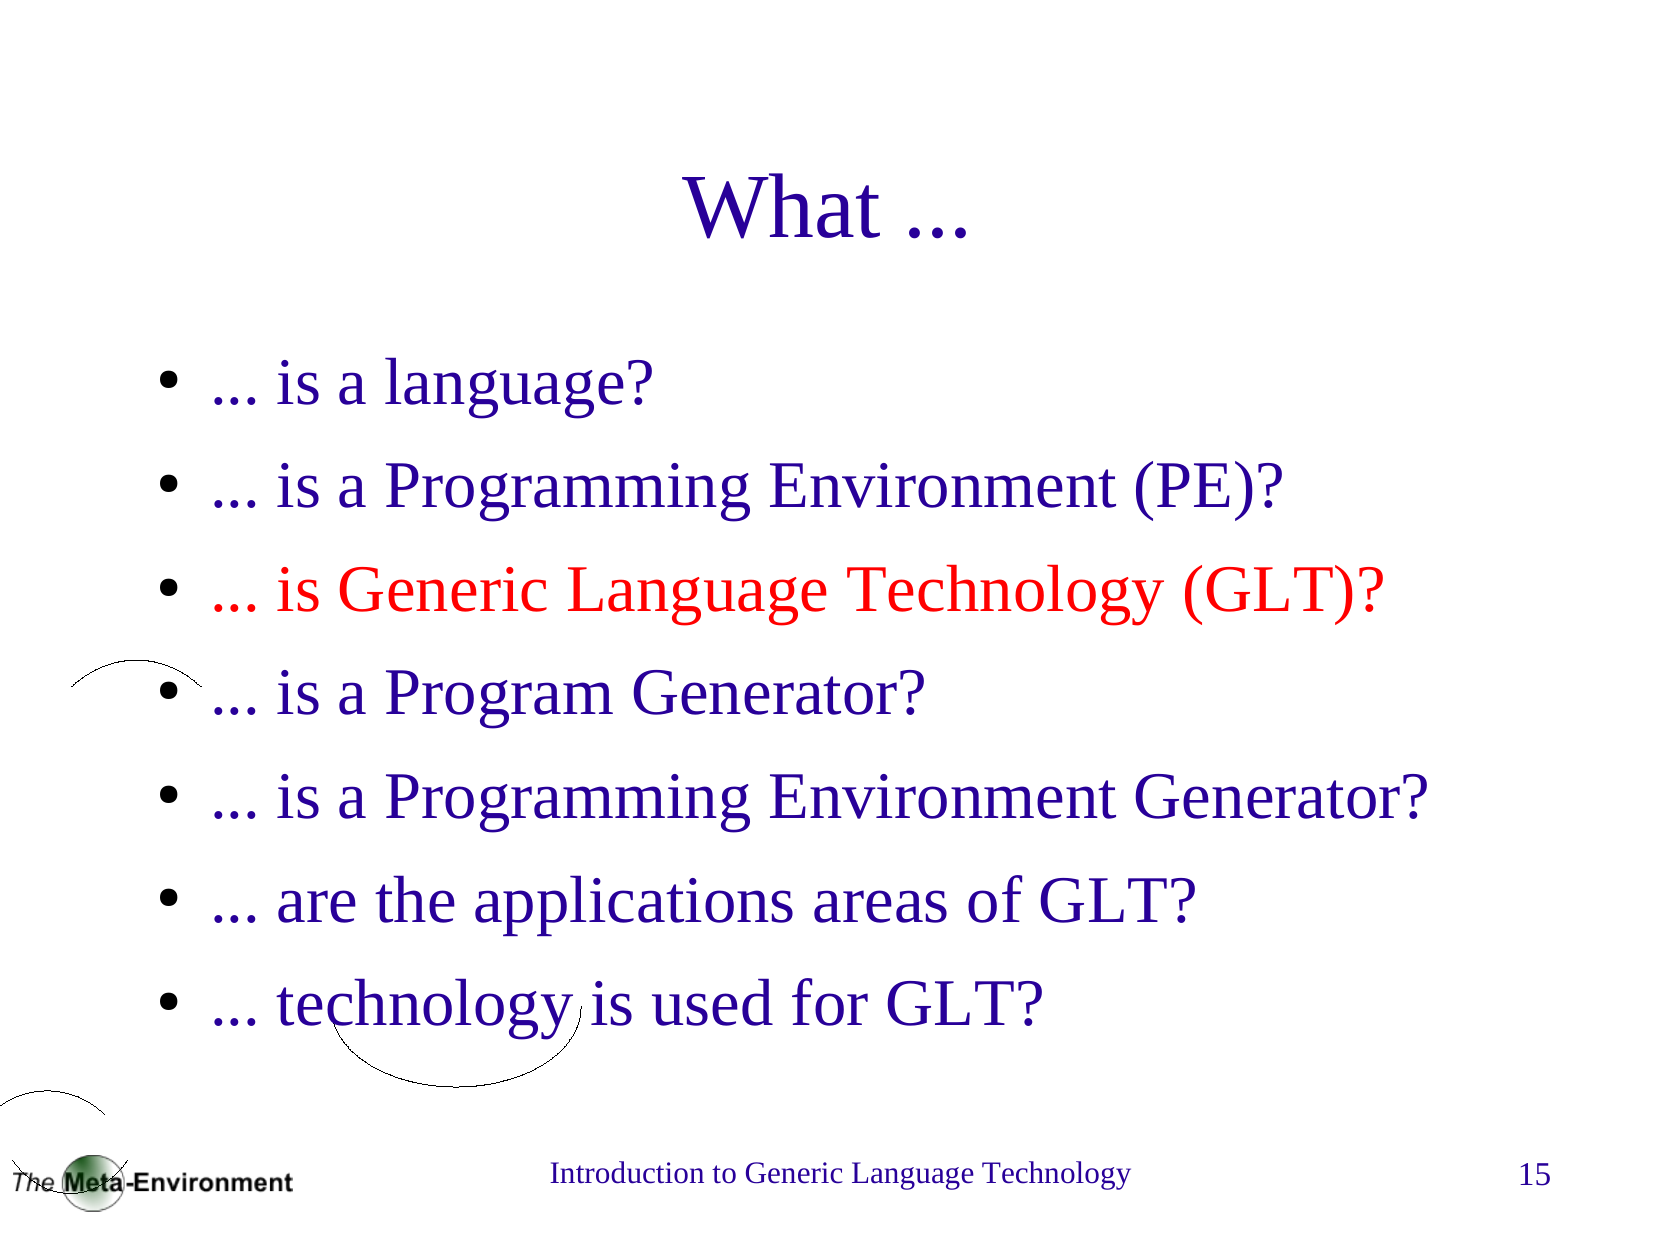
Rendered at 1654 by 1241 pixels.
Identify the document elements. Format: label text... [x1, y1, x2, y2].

picture [13, 1155, 293, 1212]
list ... is a language? ... is a Programming Environment (PE)? ... is Generic Language Technology (GLT)? ... is a Program Generator? ... is a Programming Environment Generator? ... are the applications areas of GLT? ... technology is used for GLT? [121, 344, 1534, 1127]
title What ... [121, 102, 1534, 311]
